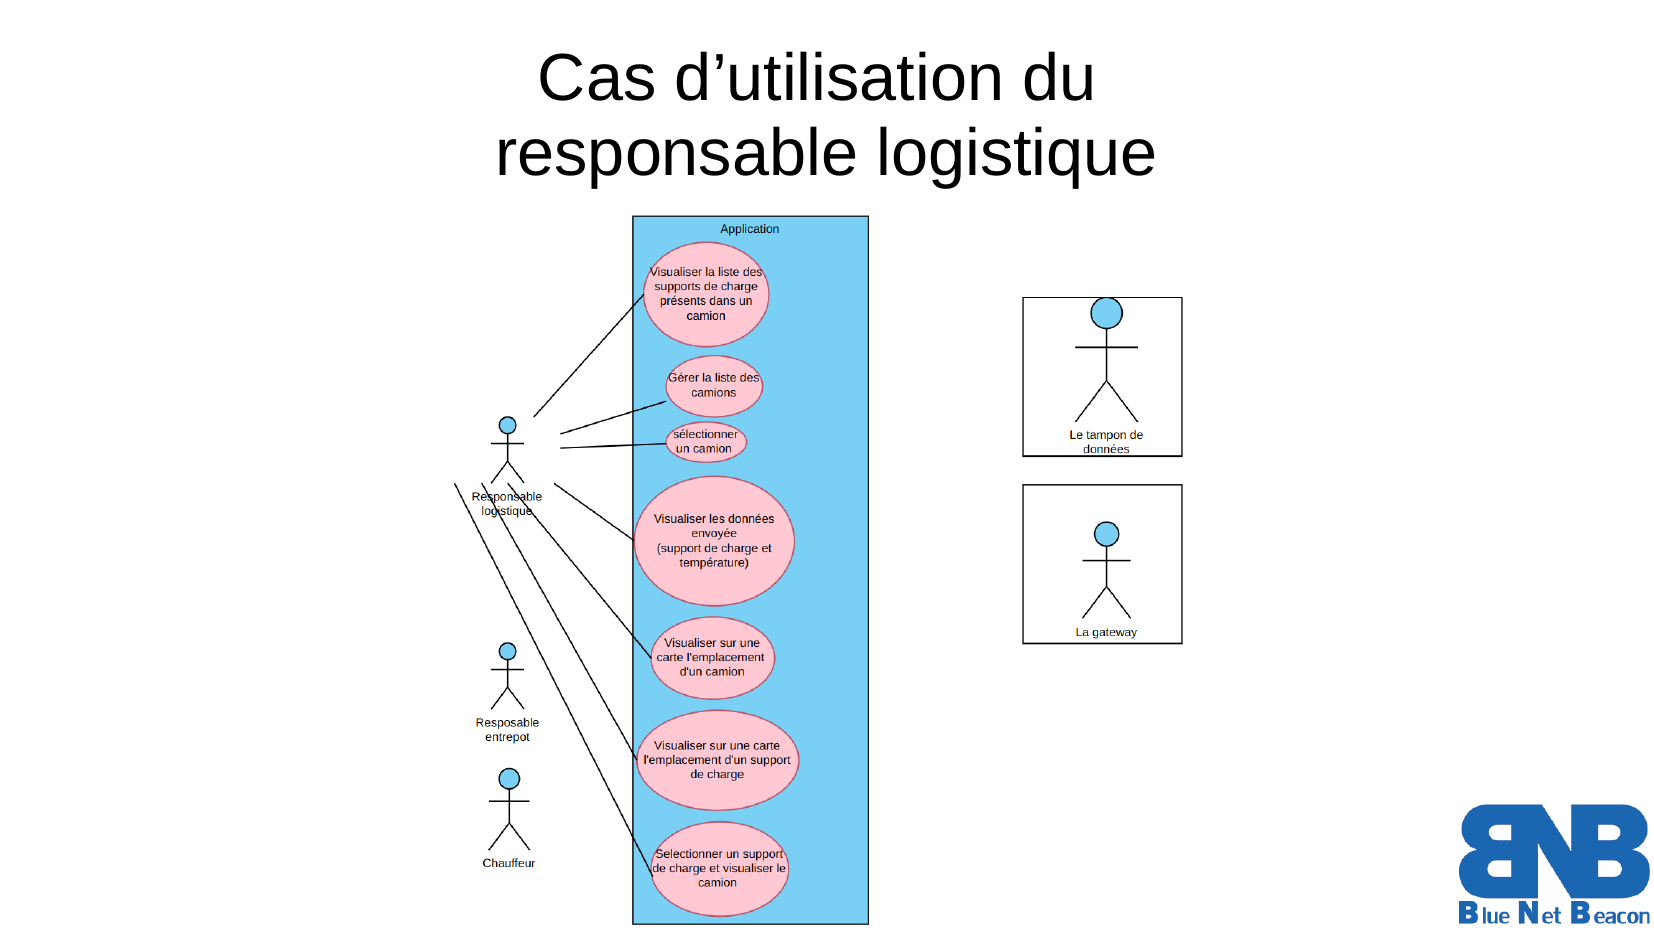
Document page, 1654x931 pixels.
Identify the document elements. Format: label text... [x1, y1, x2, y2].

title Cas d’utilisation du responsable logistique [82, 37, 1571, 193]
picture [1459, 797, 1650, 930]
picture [442, 206, 1187, 930]
